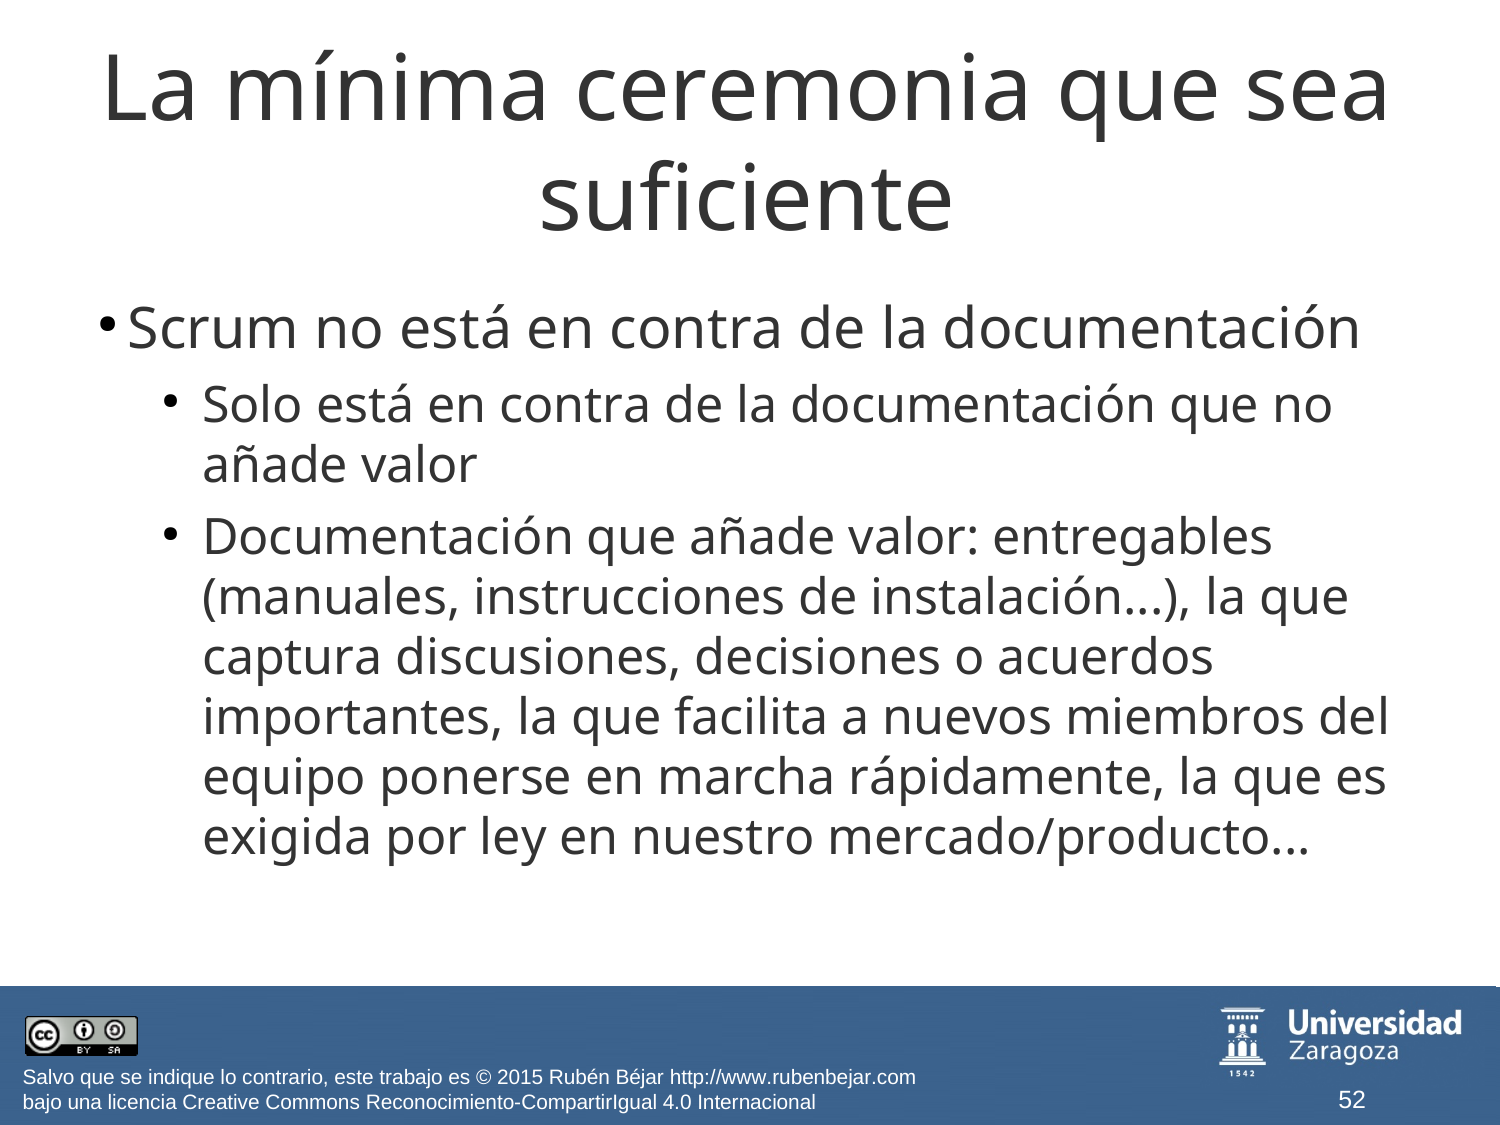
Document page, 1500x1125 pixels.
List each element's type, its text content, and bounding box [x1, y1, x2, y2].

list Scrum no está en contra de la documentación Solo está en contra de la documentación que no añade valor Documentación que añade valor: entregables (manuales, instrucciones de instalación...), la que captura discusiones, decisiones o acuerdos importantes, la que facilita a nuevos miembros del equipo ponerse en marcha rápidamente, la que es exigida por ley en nuestro mercado/producto... [82, 283, 1418, 957]
picture [0, 986, 1500, 1125]
title La mínima ceremonia que sea suficiente [74, 21, 1420, 257]
